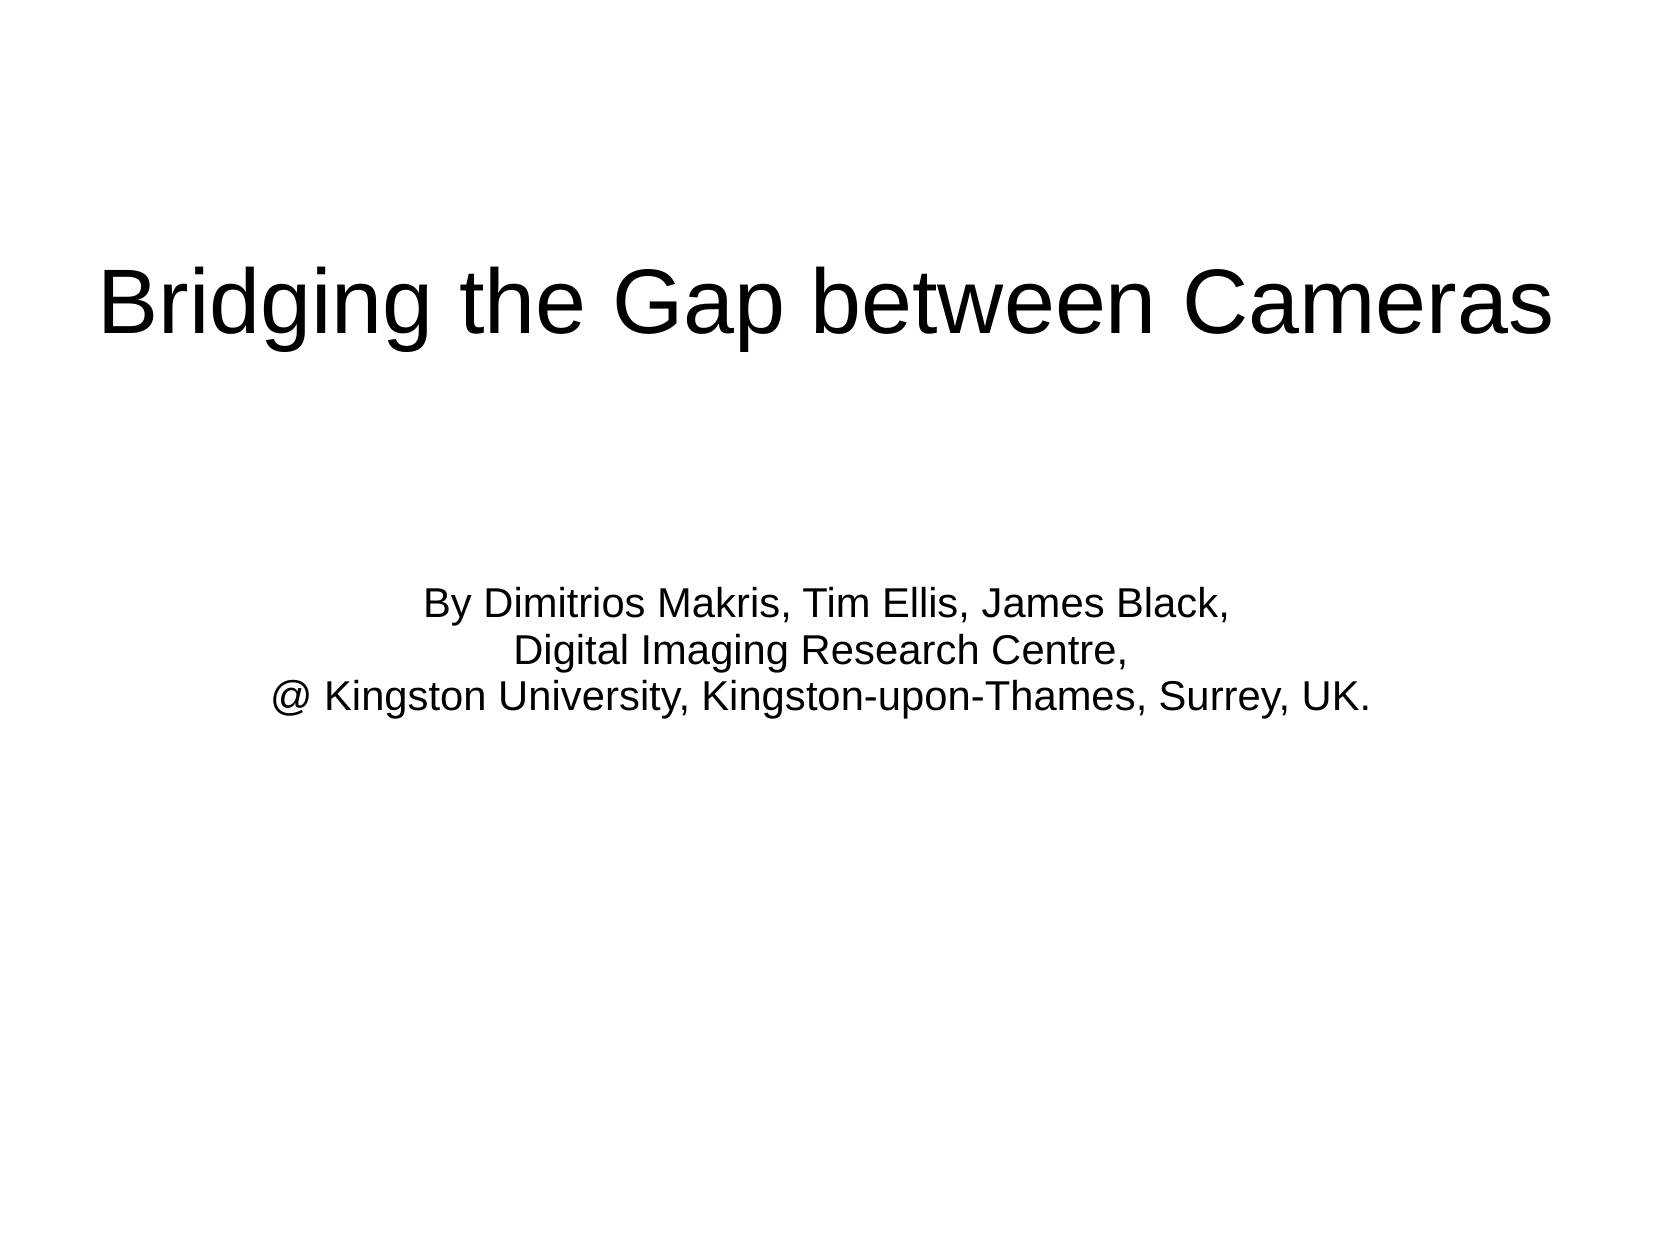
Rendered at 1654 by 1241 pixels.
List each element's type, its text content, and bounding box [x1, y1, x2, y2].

title Bridging the Gap between Cameras [82, 197, 1571, 290]
subtitle By Dimitrios Makris, Tim Ellis, James Black, Digital Imaging Research Centre, @ Kingston University, Kingston-upon-Thames, Surrey, UK. [82, 290, 1571, 1010]
